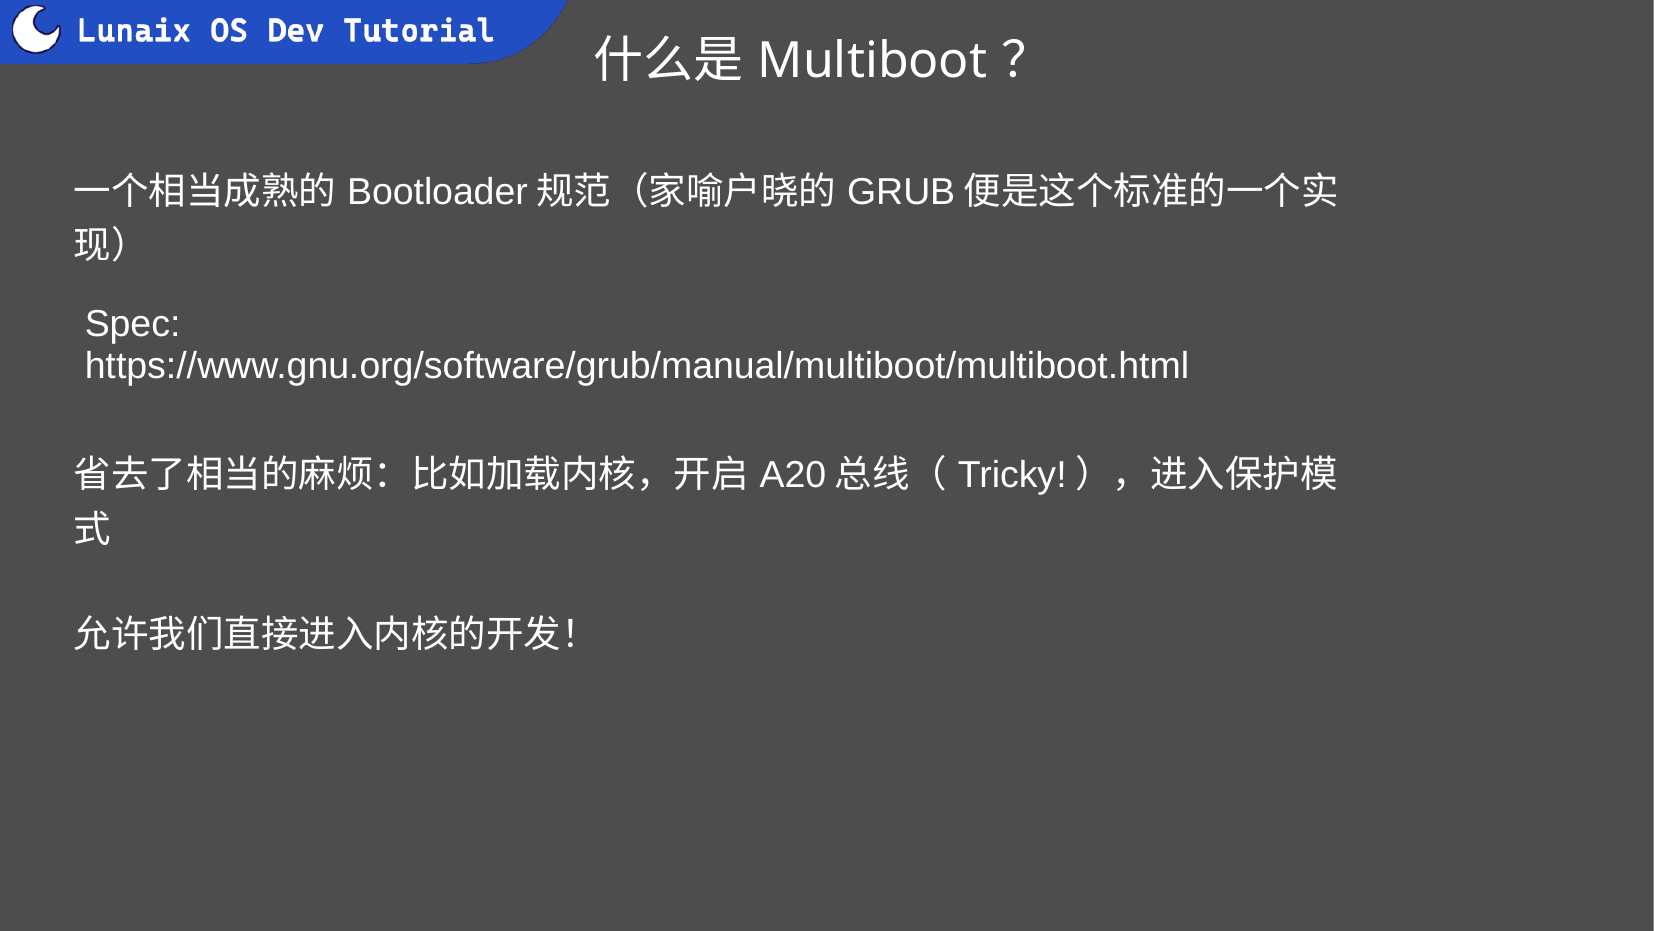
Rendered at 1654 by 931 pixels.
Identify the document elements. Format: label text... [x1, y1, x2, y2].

text_box 允许我们直接进入内核的开发！ [59, 597, 1382, 674]
text_box 什么是Multiboot？ [578, 11, 1642, 111]
picture [0, 0, 1654, 931]
text_box 省去了相当的麻烦：比如加载内核，开启A20总线（Tricky!），进入保护模式 [59, 437, 1382, 561]
text_box 一个相当成熟的Bootloader规范（家喻户晓的GRUB便是这个标准的一个实现） [59, 153, 1382, 277]
text_box Spec: https://www.gnu.org/software/grub/manual/multiboot/multiboot.html [70, 295, 1241, 395]
